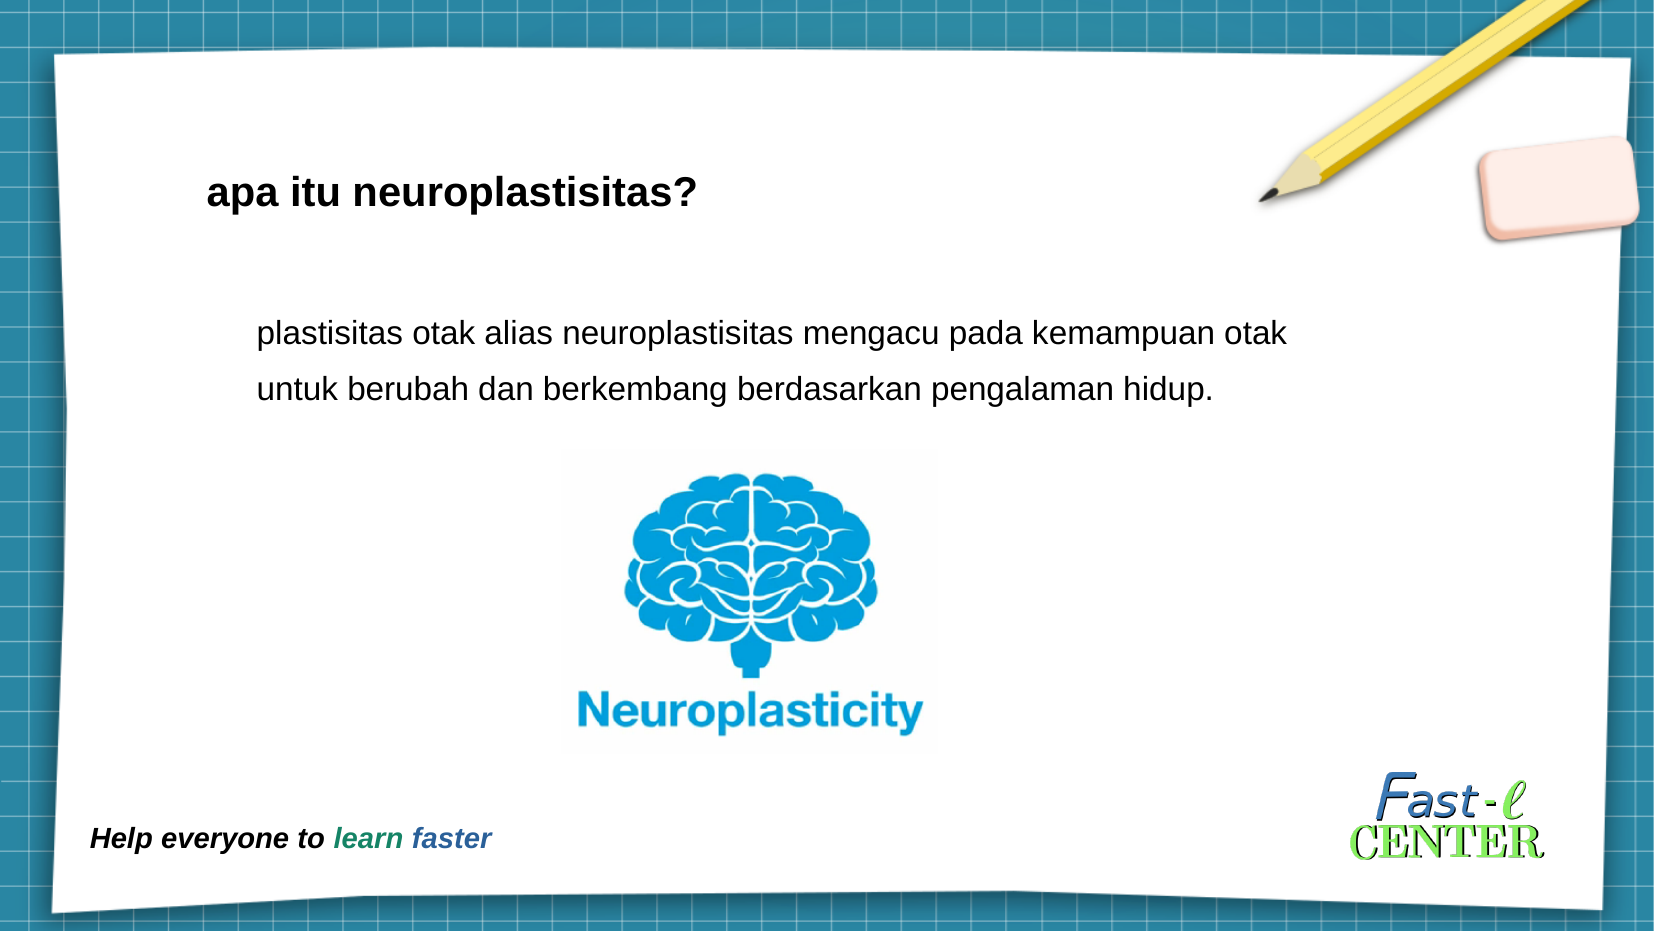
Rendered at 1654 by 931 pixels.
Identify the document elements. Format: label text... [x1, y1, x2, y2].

picture [0, 0, 1654, 931]
text_box plastisitas otak alias neuroplastisitas mengacu pada kemampuan otak untuk berubah dan berkembang berdasarkan pengalaman hidup. [241, 288, 1351, 601]
text_box apa itu neuroplastisitas? [191, 160, 751, 226]
text_box Help everyone to learn faster [75, 814, 507, 863]
